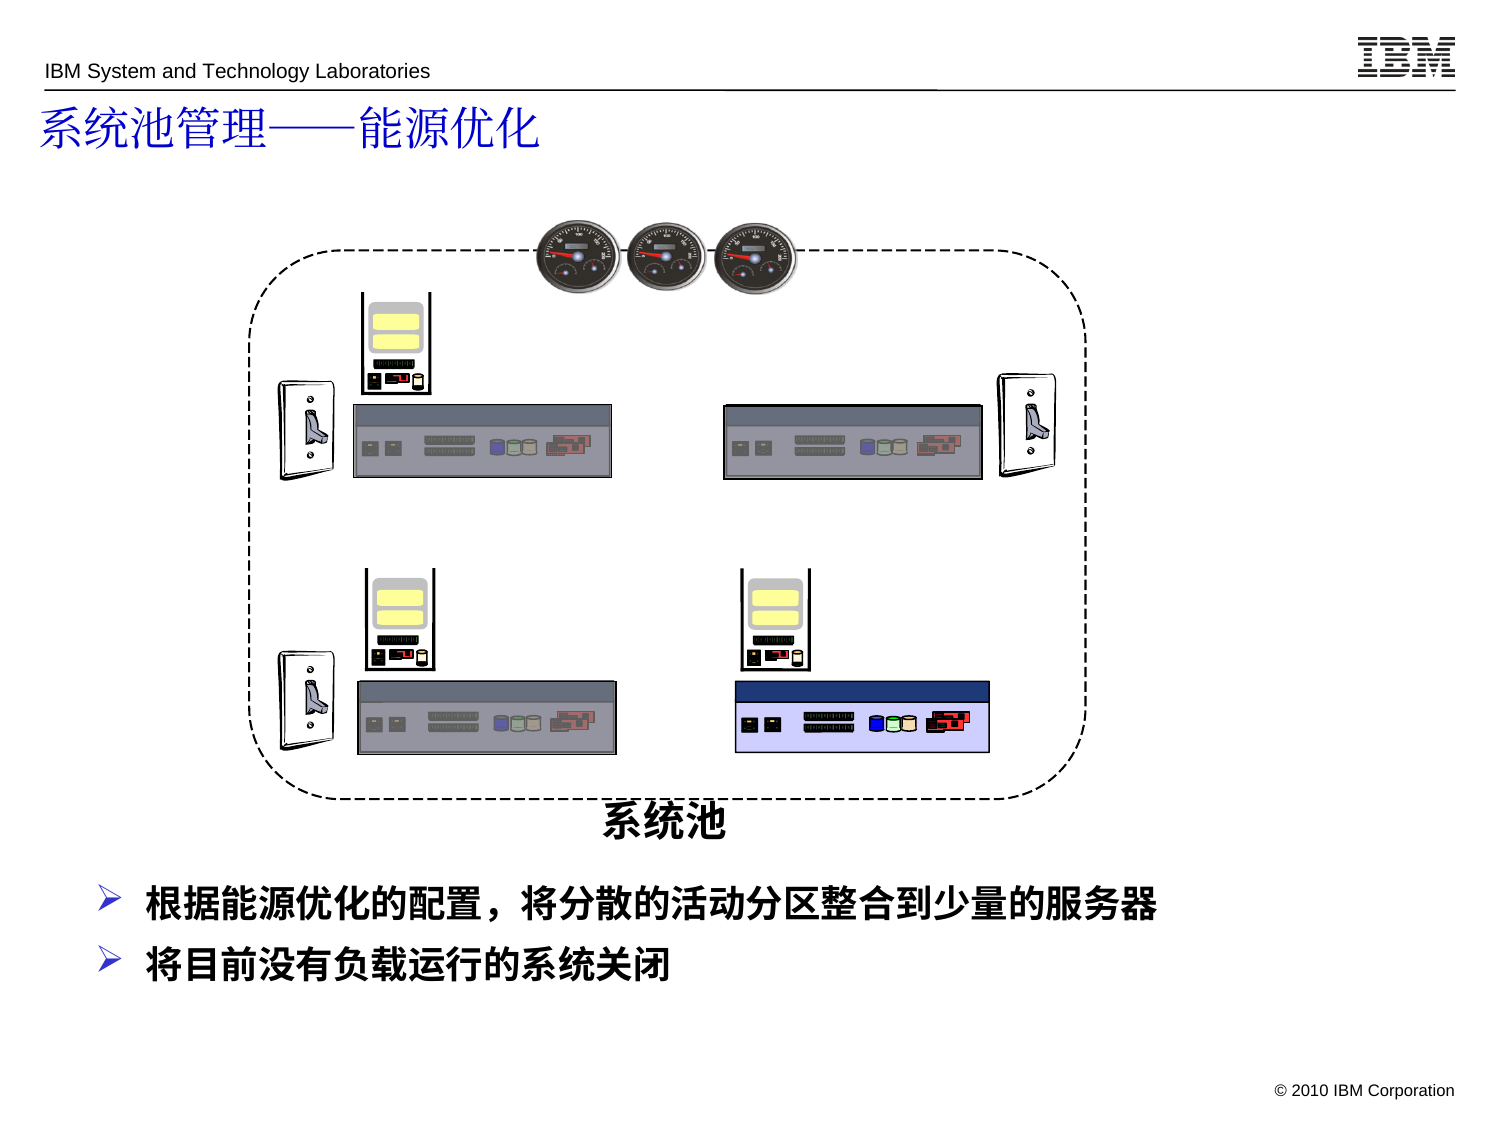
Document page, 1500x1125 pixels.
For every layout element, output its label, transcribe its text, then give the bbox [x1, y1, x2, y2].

text_box [747, 650, 761, 666]
title 系统池管理——能源优化 [23, 98, 1449, 187]
text_box [413, 373, 423, 385]
text_box [753, 636, 794, 645]
text_box [792, 650, 803, 661]
text_box [357, 681, 616, 755]
text_box [385, 373, 410, 383]
text_box [368, 301, 424, 354]
text_box [735, 681, 990, 753]
text_box [353, 404, 612, 478]
text_box [417, 650, 427, 661]
picture [1358, 37, 1455, 77]
text_box 系统池 [258, 787, 1071, 853]
text_box 根据能源优化的配置，将分散的活动分区整合到少量的服务器 将目前没有负载运行的系统关闭 [87, 887, 1400, 1013]
text_box [372, 650, 385, 665]
picture [276, 649, 336, 752]
text_box [368, 373, 381, 389]
text_box [724, 404, 983, 480]
text_box [372, 577, 428, 630]
text_box [378, 636, 418, 645]
picture [276, 379, 336, 482]
text_box [765, 650, 789, 660]
text_box [374, 360, 414, 369]
text_box [389, 650, 414, 659]
picture [995, 372, 1058, 479]
picture [530, 212, 804, 299]
text_box [747, 578, 804, 630]
